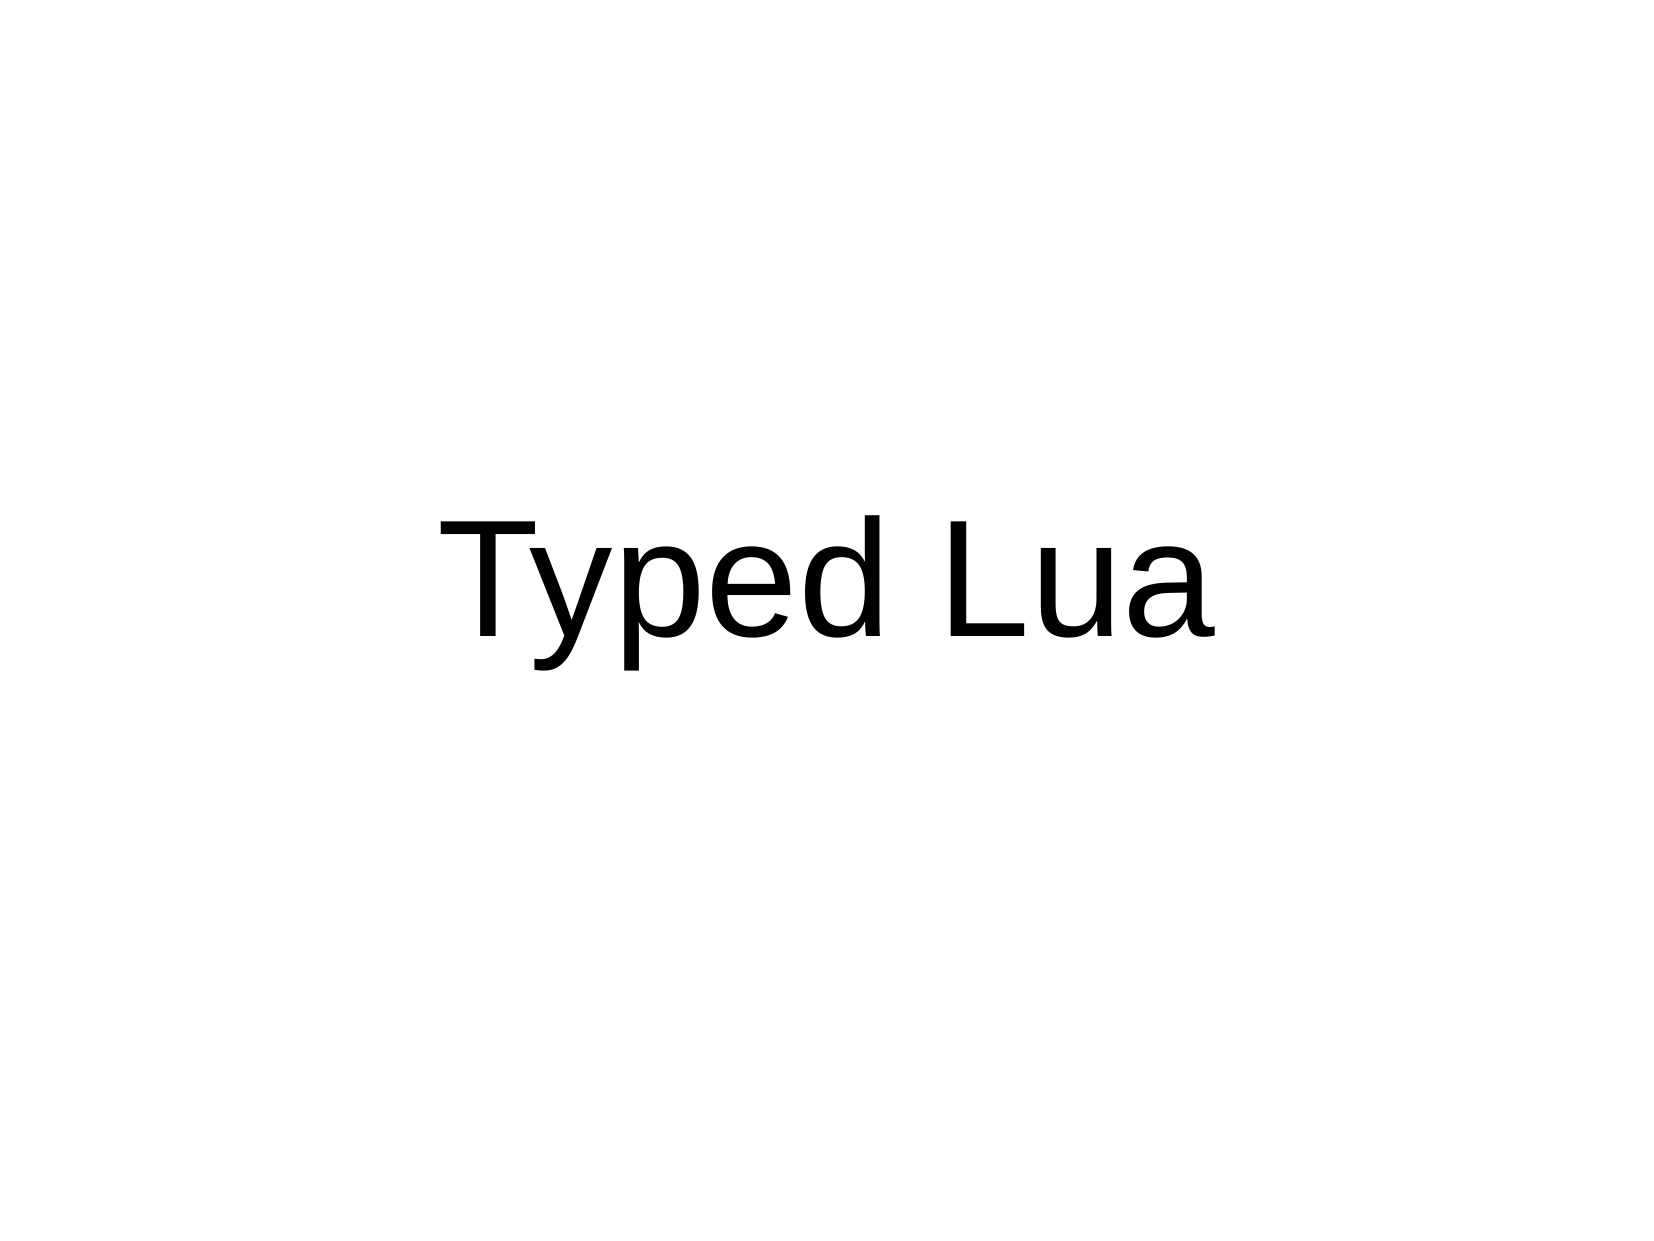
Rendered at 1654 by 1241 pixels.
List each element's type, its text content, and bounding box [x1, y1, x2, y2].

subtitle Typed Lua [82, 49, 1571, 1109]
